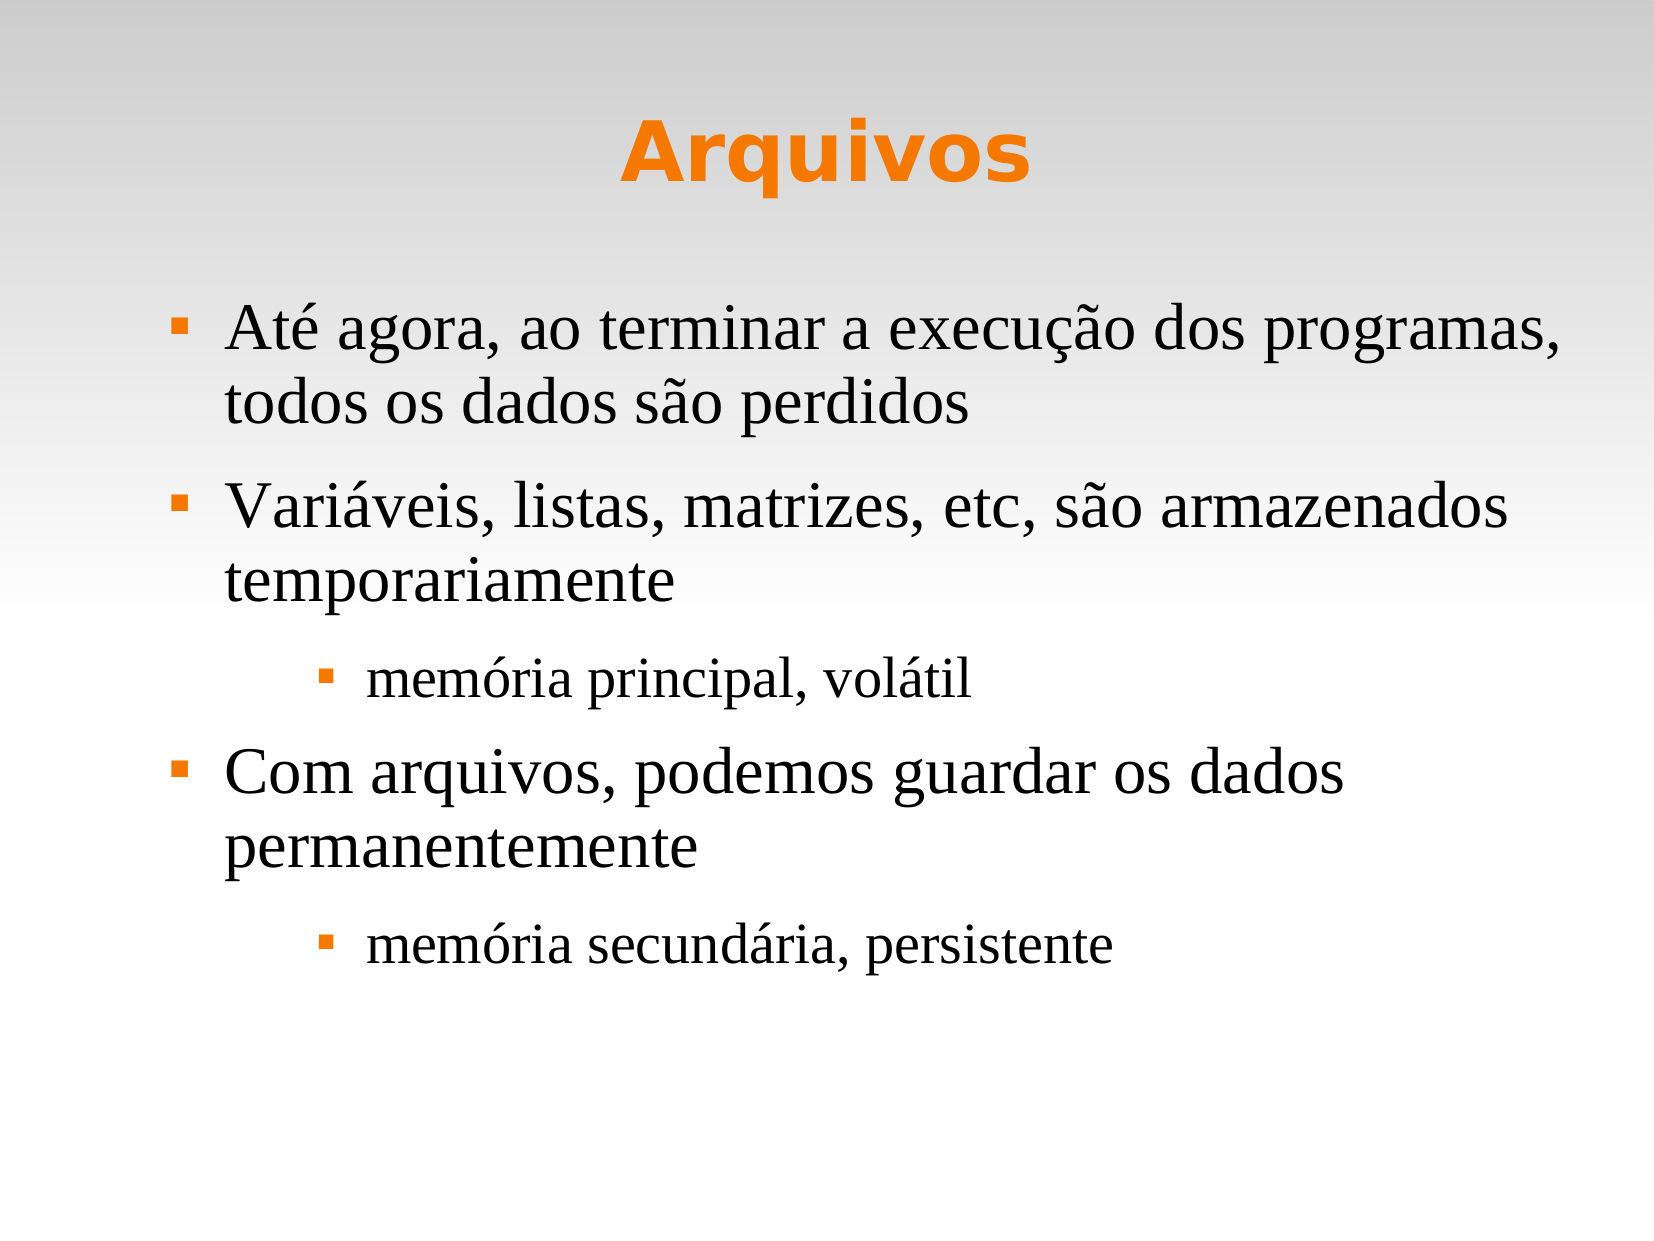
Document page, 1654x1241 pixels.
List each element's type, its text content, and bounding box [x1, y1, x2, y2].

title Arquivos [82, 49, 1571, 257]
list Até agora, ao terminar a execução dos programas, todos os dados são perdidos Variáveis, listas, matrizes, etc, são armazenados temporariamente memória principal, volátil Com arquivos, podemos guardar os dados permanentemente memória secundária, persistente [82, 290, 1571, 1189]
